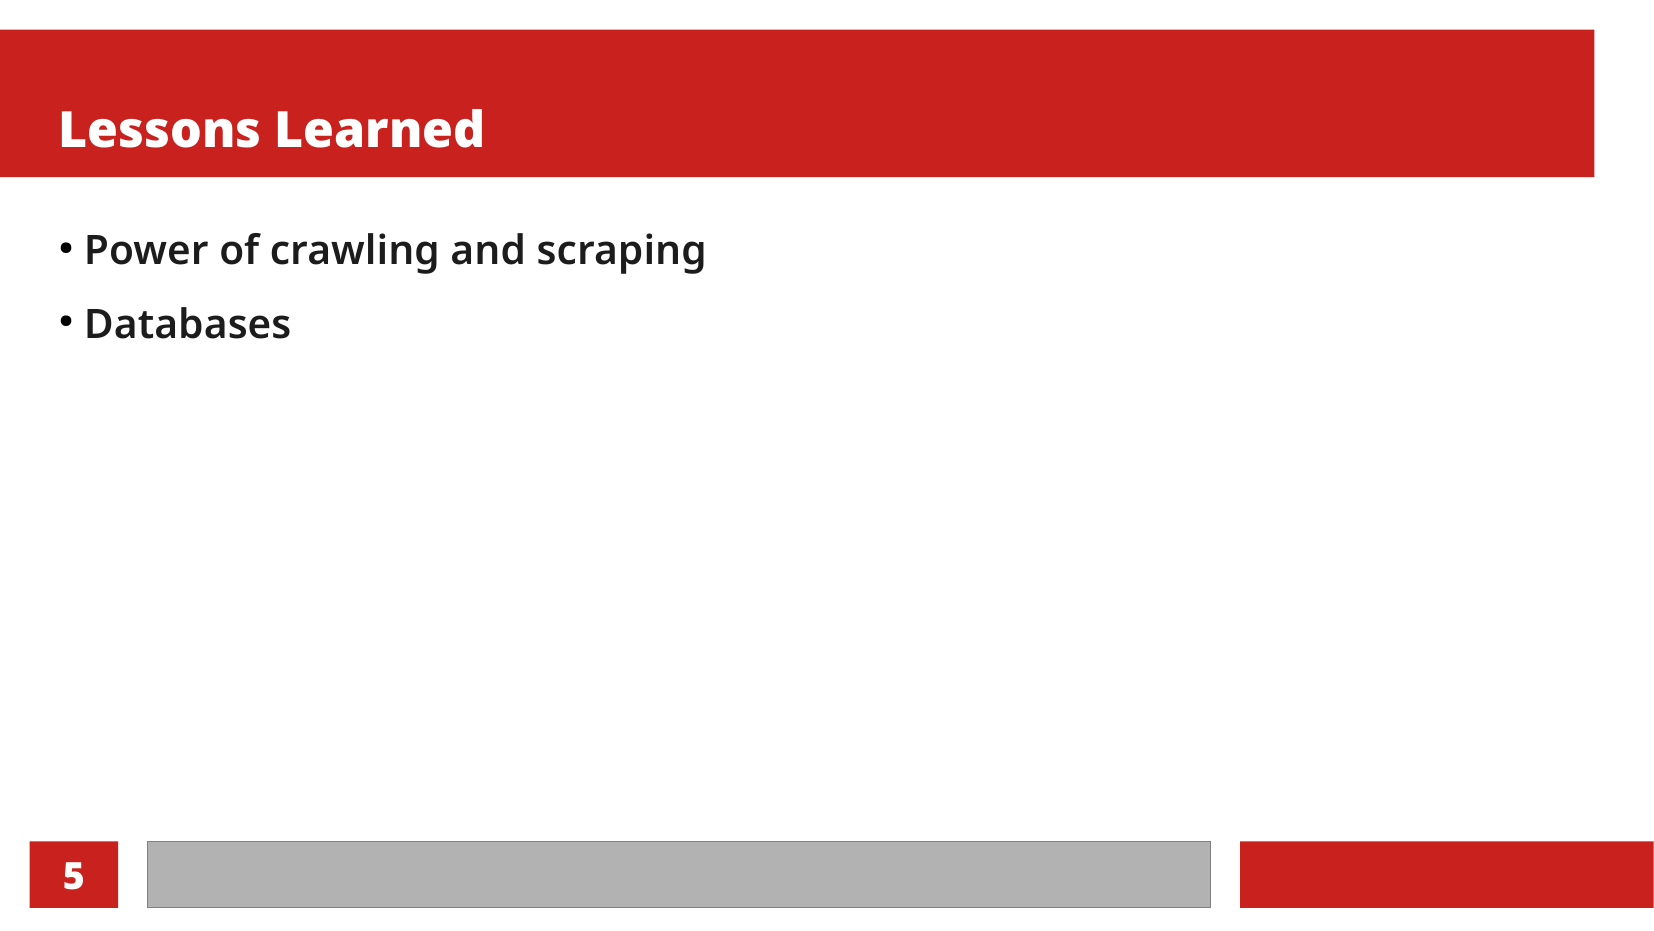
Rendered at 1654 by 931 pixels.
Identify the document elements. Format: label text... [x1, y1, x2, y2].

list Power of crawling and scraping Databases [59, 221, 1565, 798]
title Lessons Learned [59, 44, 1595, 163]
